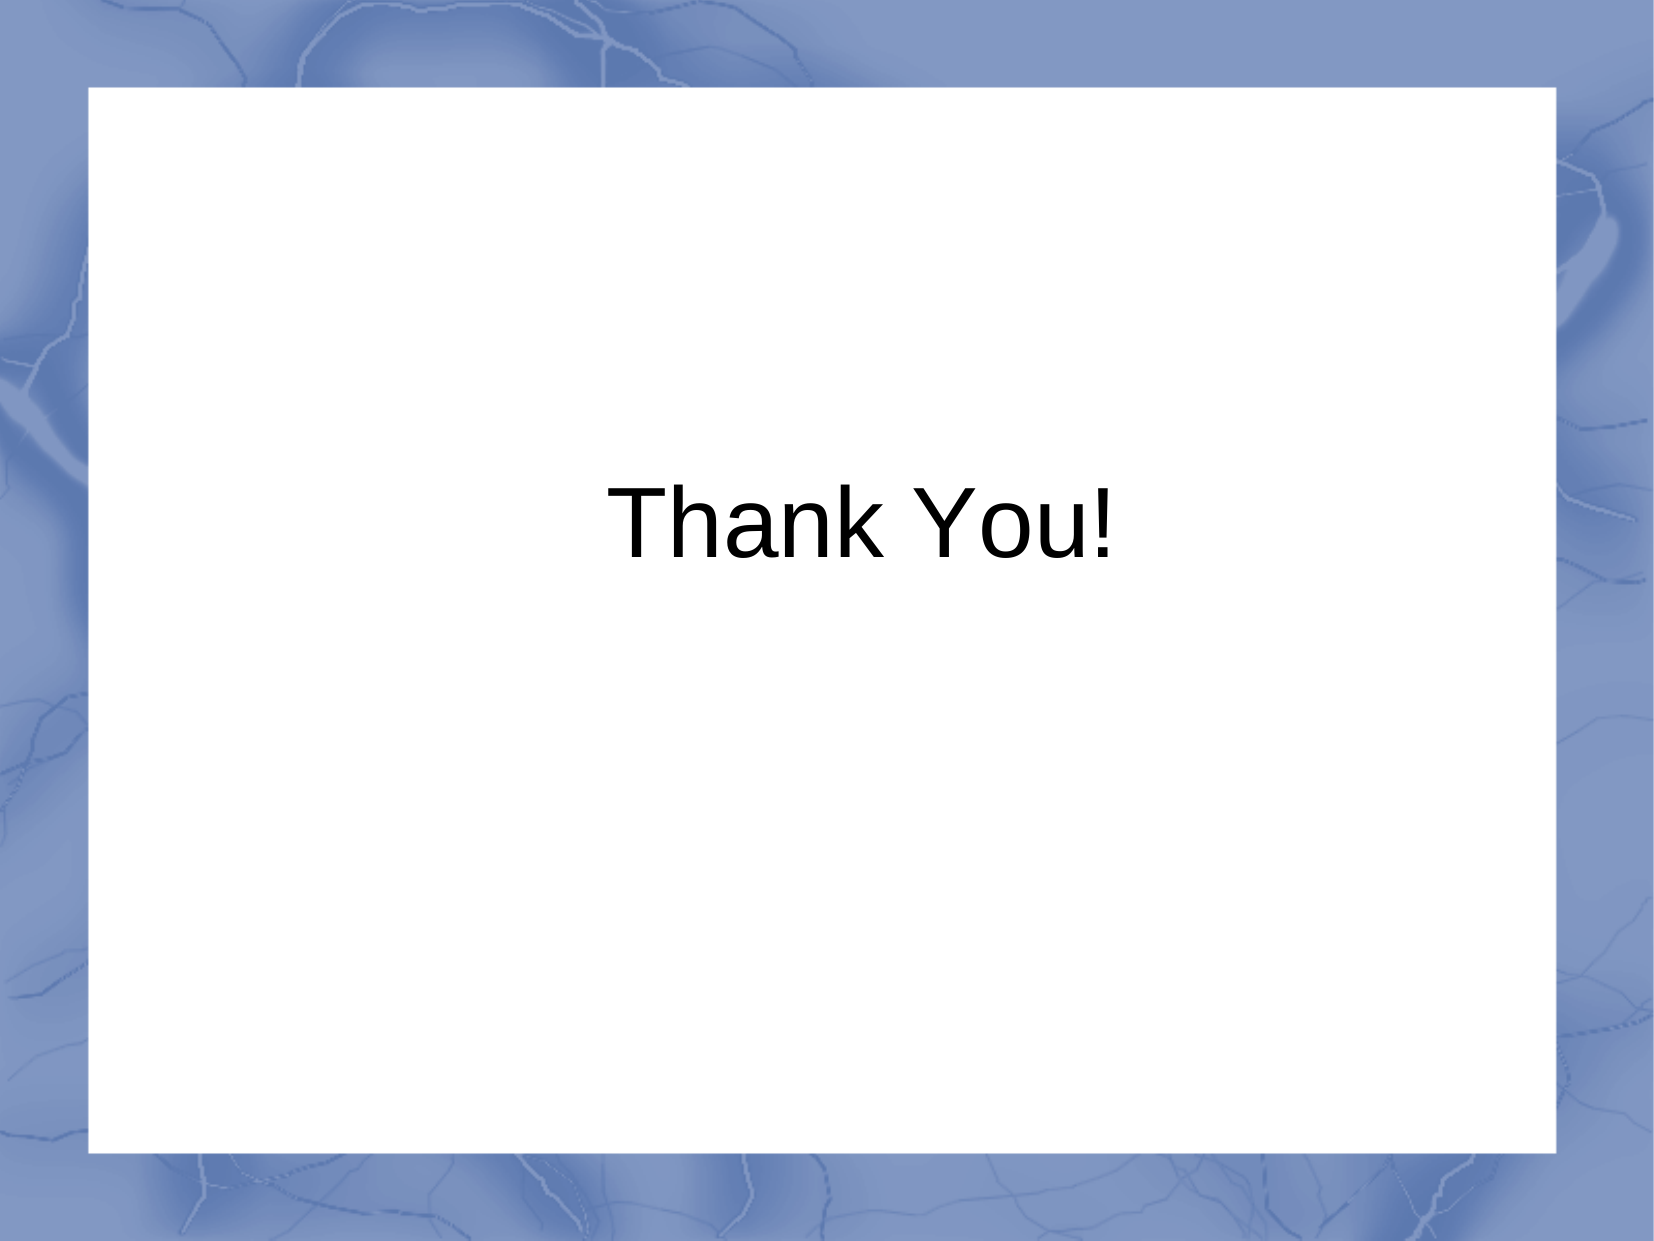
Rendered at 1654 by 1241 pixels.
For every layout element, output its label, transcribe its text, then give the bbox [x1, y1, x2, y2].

list Thank You! [147, 325, 1506, 1010]
picture [0, 0, 1654, 1241]
